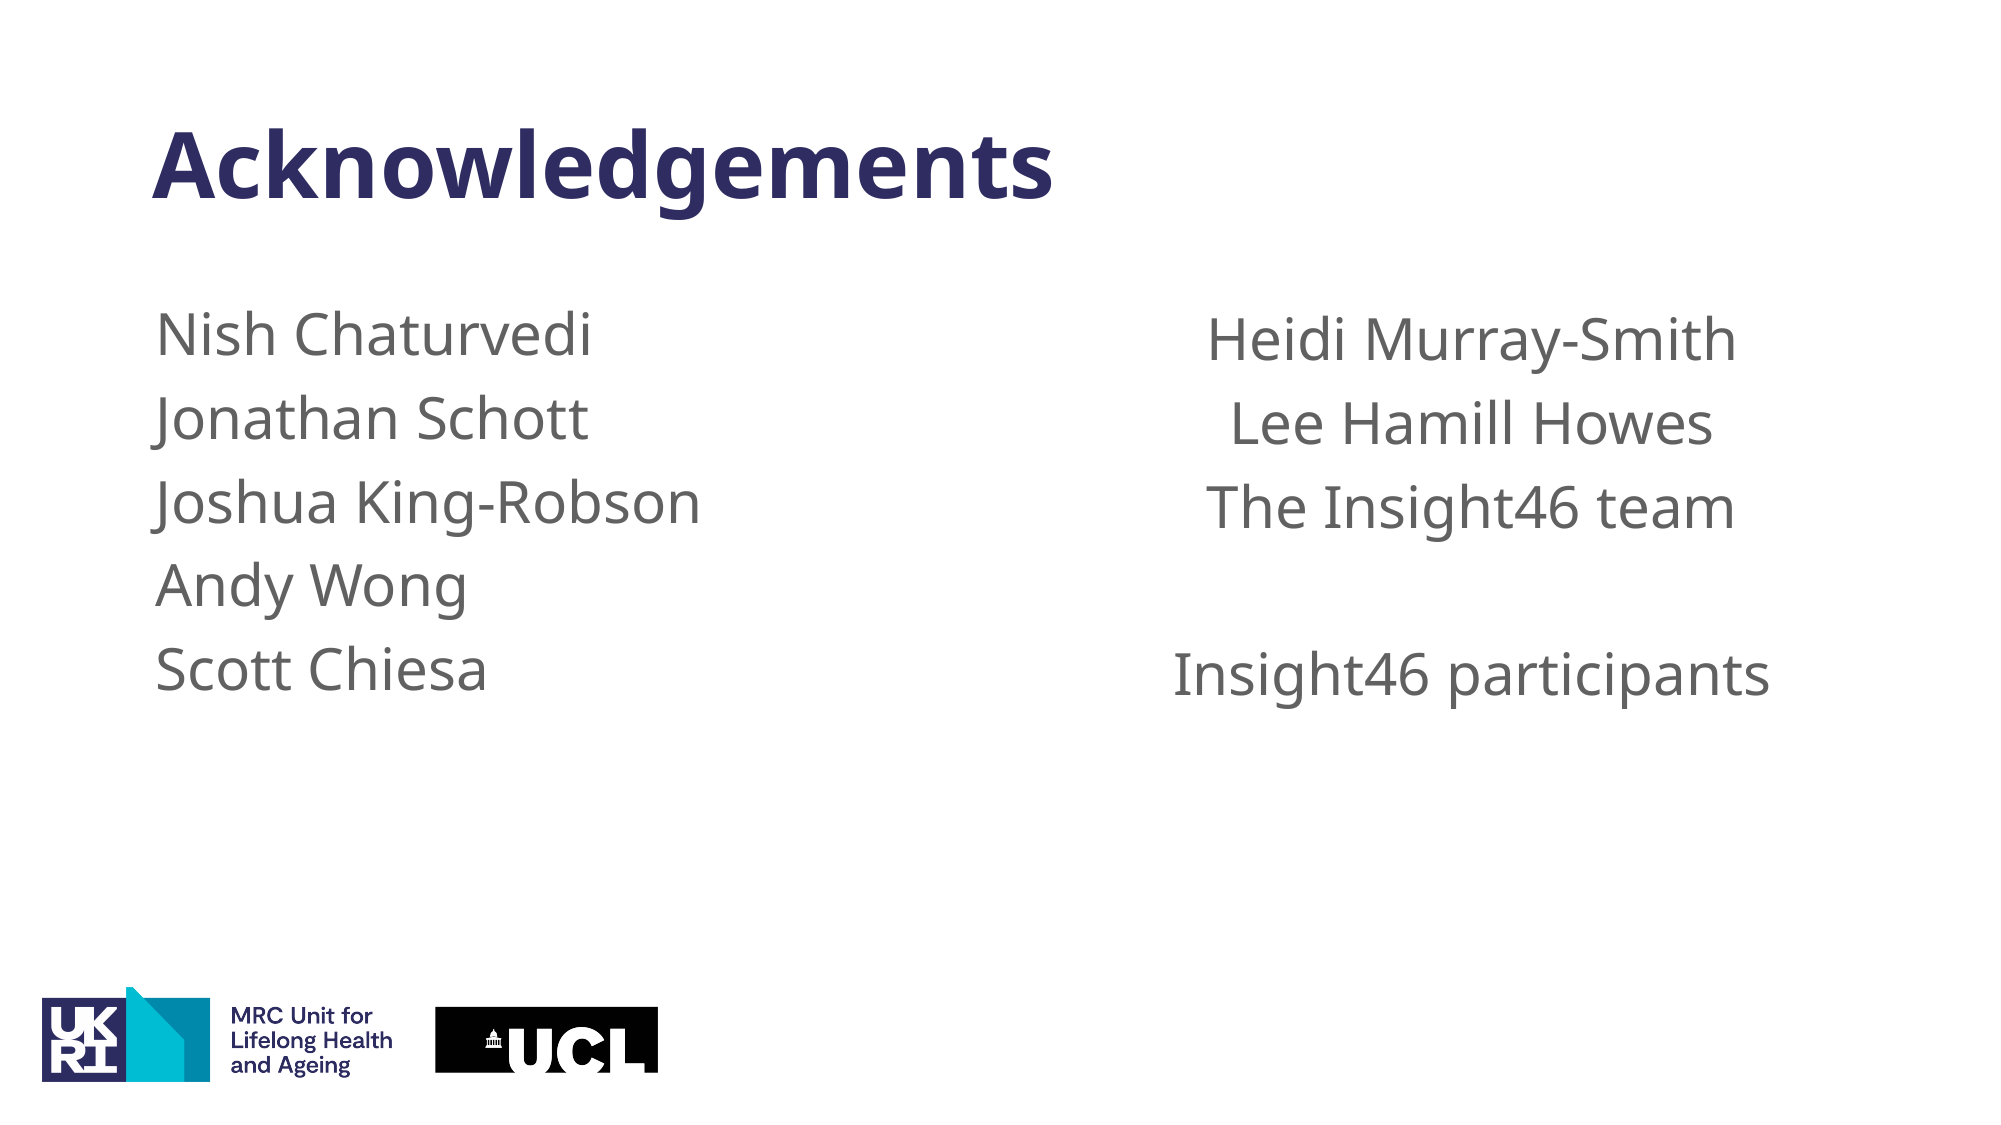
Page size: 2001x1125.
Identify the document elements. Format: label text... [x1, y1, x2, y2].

list Nish Chaturvedi Jonathan Schott Joshua King-Robson Andy Wong Scott Chiesa [54, 297, 804, 874]
title Acknowledgements [137, 59, 1863, 278]
text_box Heidi Murray-Smith Lee Hamill Howes The Insight46 team Insight46 participants [1081, 303, 1863, 879]
